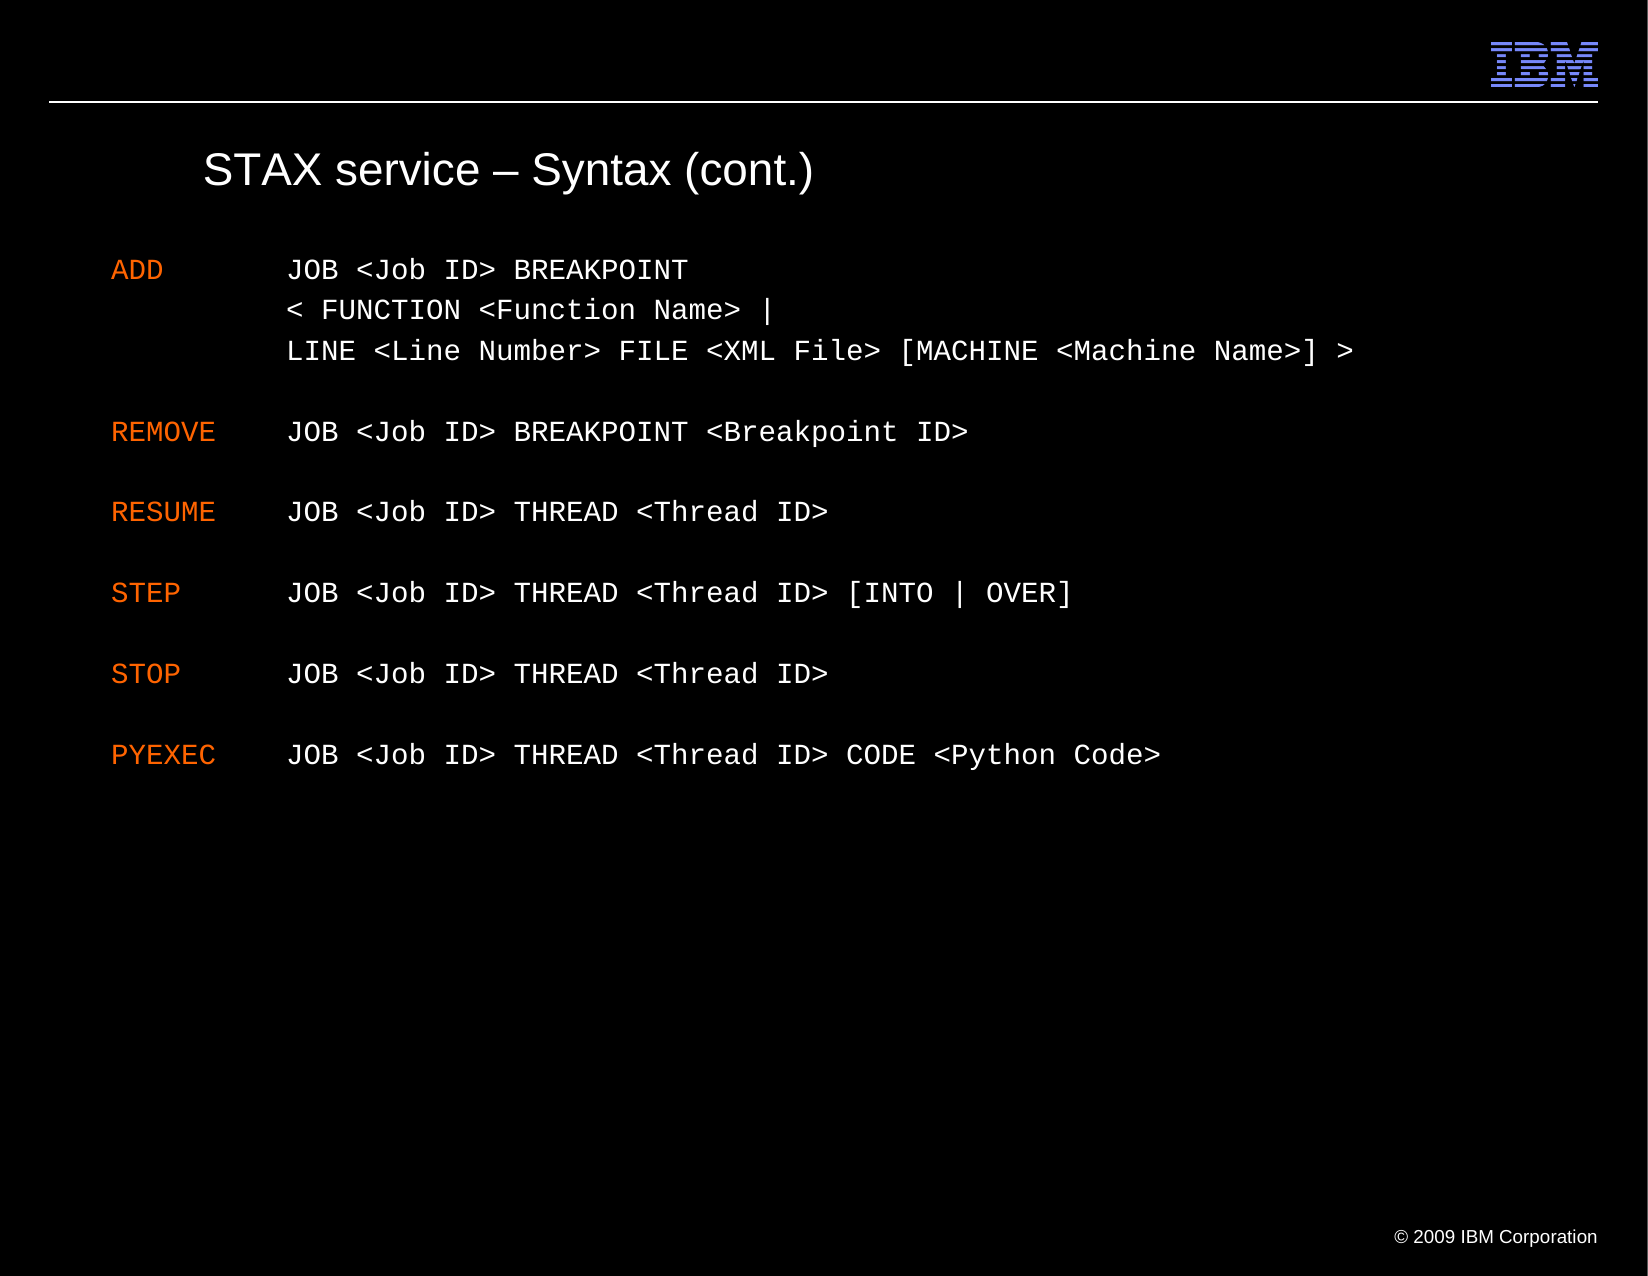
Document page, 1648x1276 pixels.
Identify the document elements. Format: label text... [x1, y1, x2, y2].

text_box ADD JOB <Job ID> BREAKPOINT < FUNCTION <Function Name> | LINE <Line Number> FILE <XML File> [MACHINE <Machine Name>] > REMOVE JOB <Job ID> BREAKPOINT <Breakpoint ID> RESUME JOB <Job ID> THREAD <Thread ID> STEP JOB <Job ID> THREAD <Thread ID> [INTO | OVER] STOP JOB <Job ID> THREAD <Thread ID> PYEXEC JOB <Job ID> THREAD <Thread ID> CODE <Python Code> [111, 250, 1637, 771]
picture [1491, 42, 1598, 87]
title STAX service – Syntax (cont.) [186, 137, 1648, 231]
